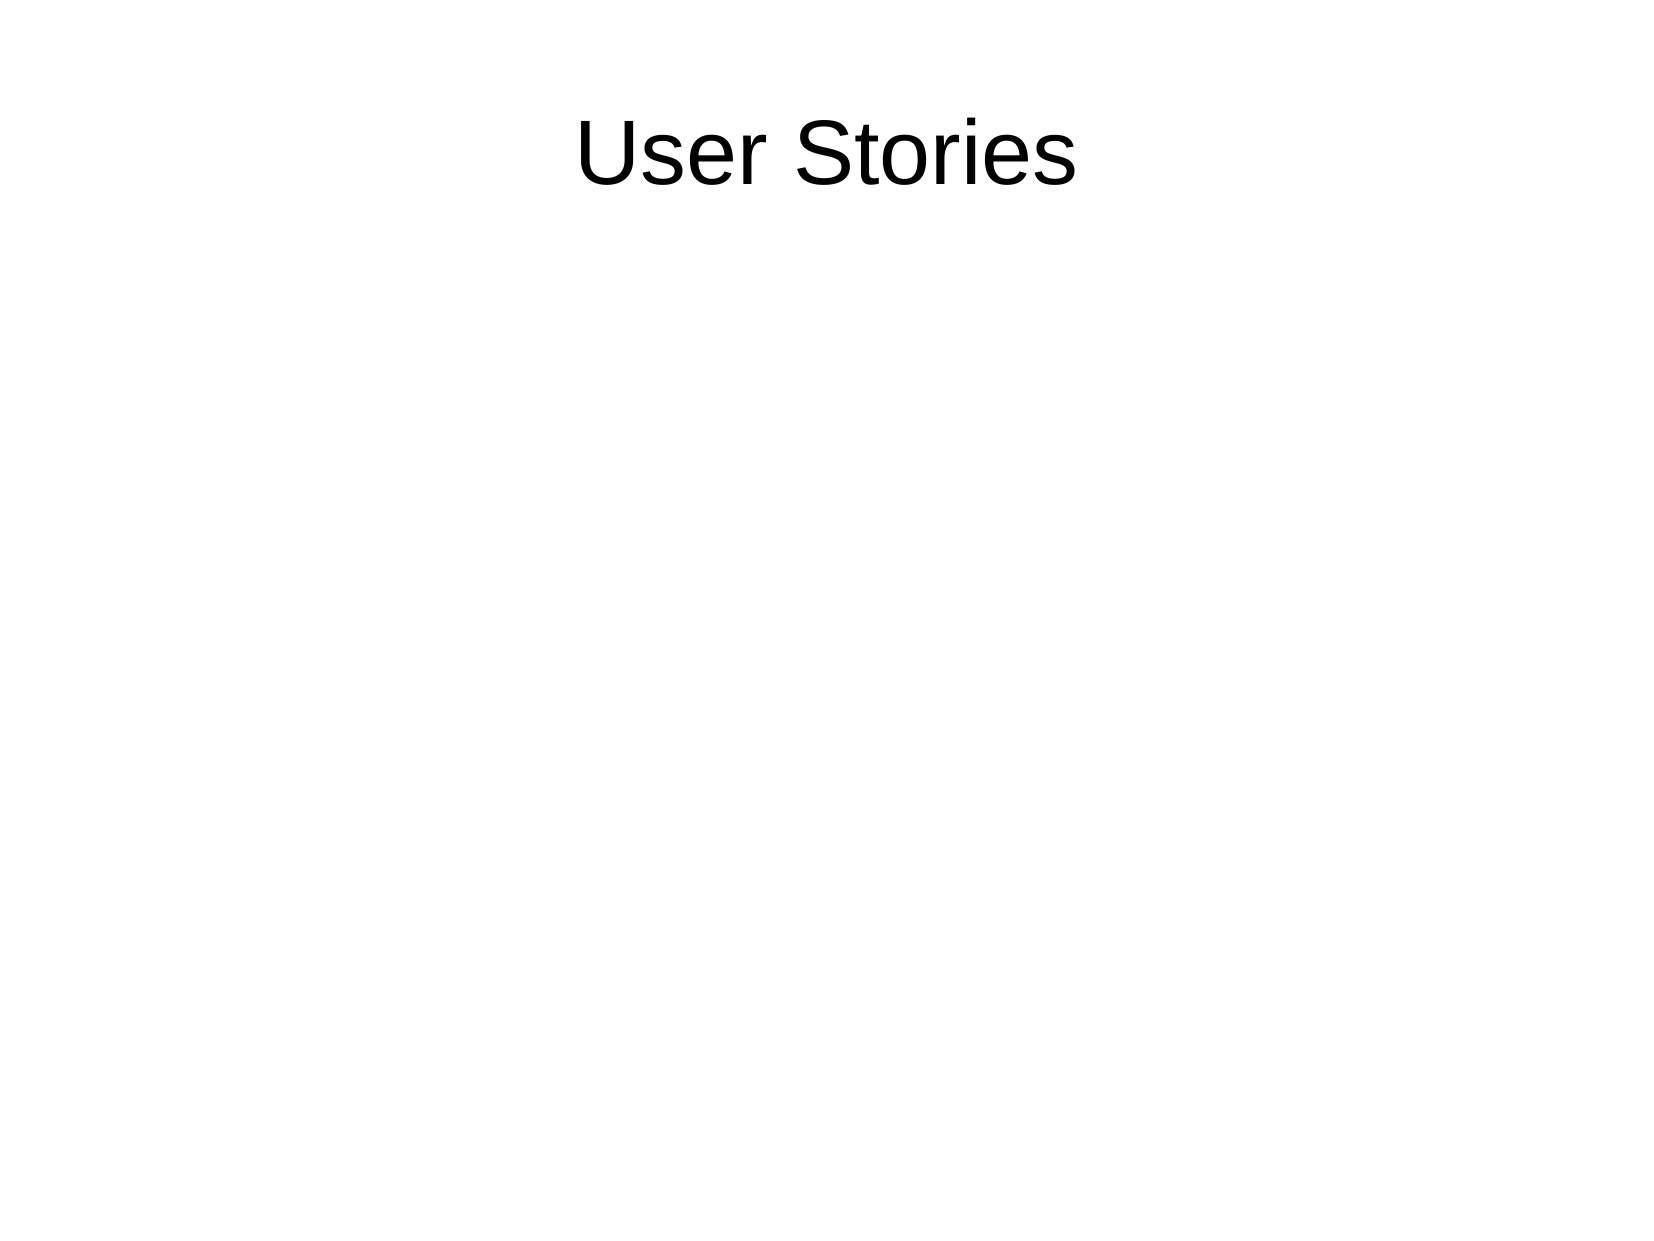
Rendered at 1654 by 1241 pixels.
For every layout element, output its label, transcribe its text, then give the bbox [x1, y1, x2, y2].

title User Stories [82, 49, 1571, 257]
